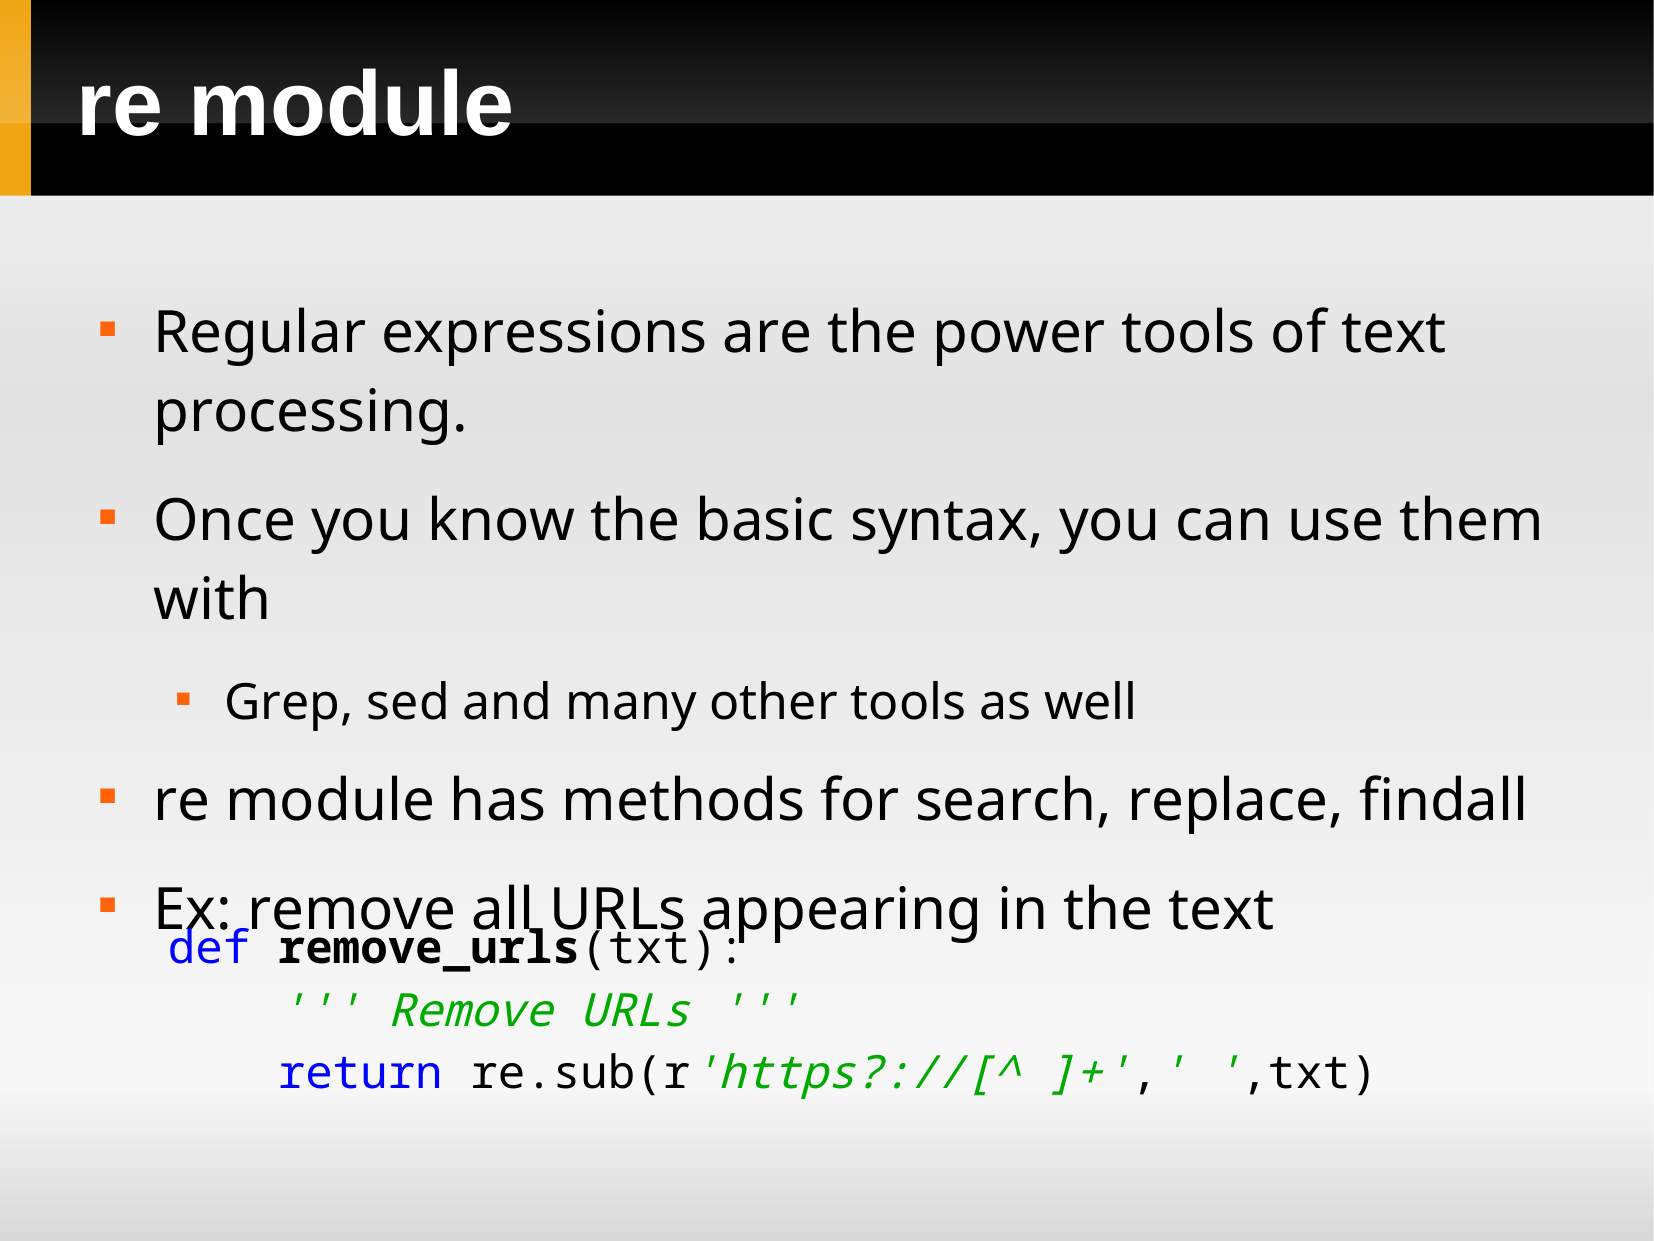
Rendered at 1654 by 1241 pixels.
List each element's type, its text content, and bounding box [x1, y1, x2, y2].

text_box def remove_urls(txt): ''' Remove URLs ''' return re.sub(r'https?://[^ ]+',' ',txt) [153, 907, 985, 1082]
list Regular expressions are the power tools of text processing. Once you know the basic syntax, you can use them with Grep, sed and many other tools as well re module has methods for search, replace, findall Ex: remove all URLs appearing in the text [82, 290, 1571, 847]
title re module [76, 7, 1565, 200]
picture [0, 0, 1654, 1241]
